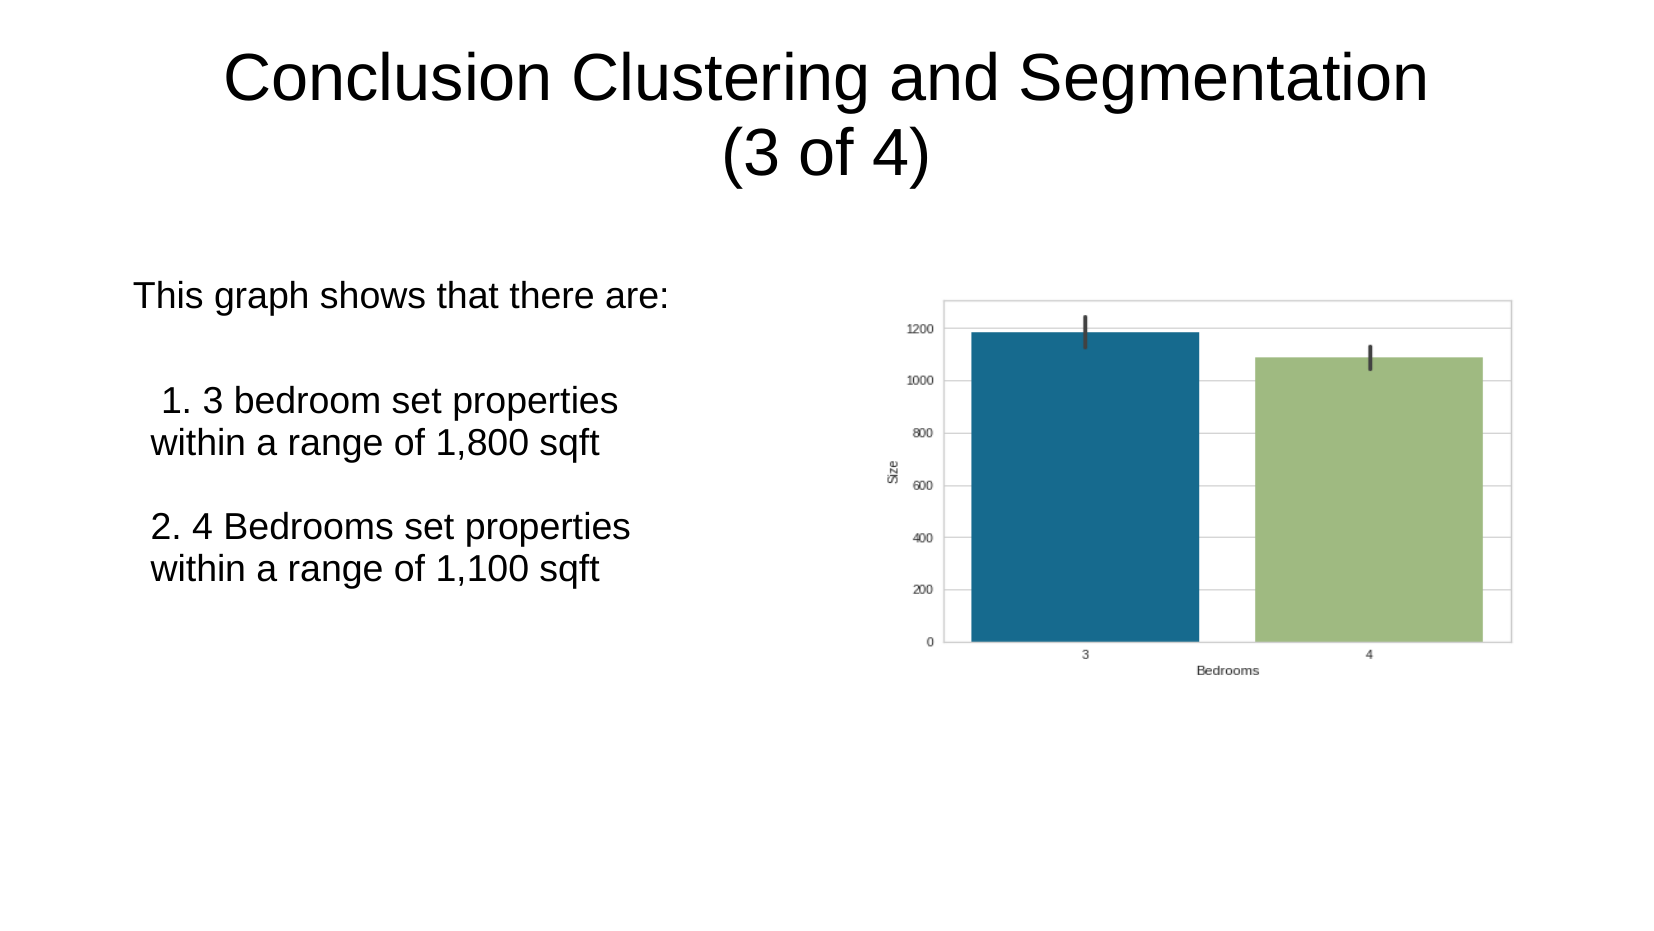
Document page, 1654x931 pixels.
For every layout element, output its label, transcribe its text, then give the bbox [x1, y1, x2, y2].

text_box This graph shows that there are: [118, 266, 709, 324]
picture [885, 290, 1595, 691]
title Conclusion Clustering and Segmentation (3 of 4) [82, 37, 1571, 193]
text_box 1. 3 bedroom set properties within a range of 1,800 sqft 2. 4 Bedrooms set properties within a range of 1,100 sqft [135, 372, 727, 597]
